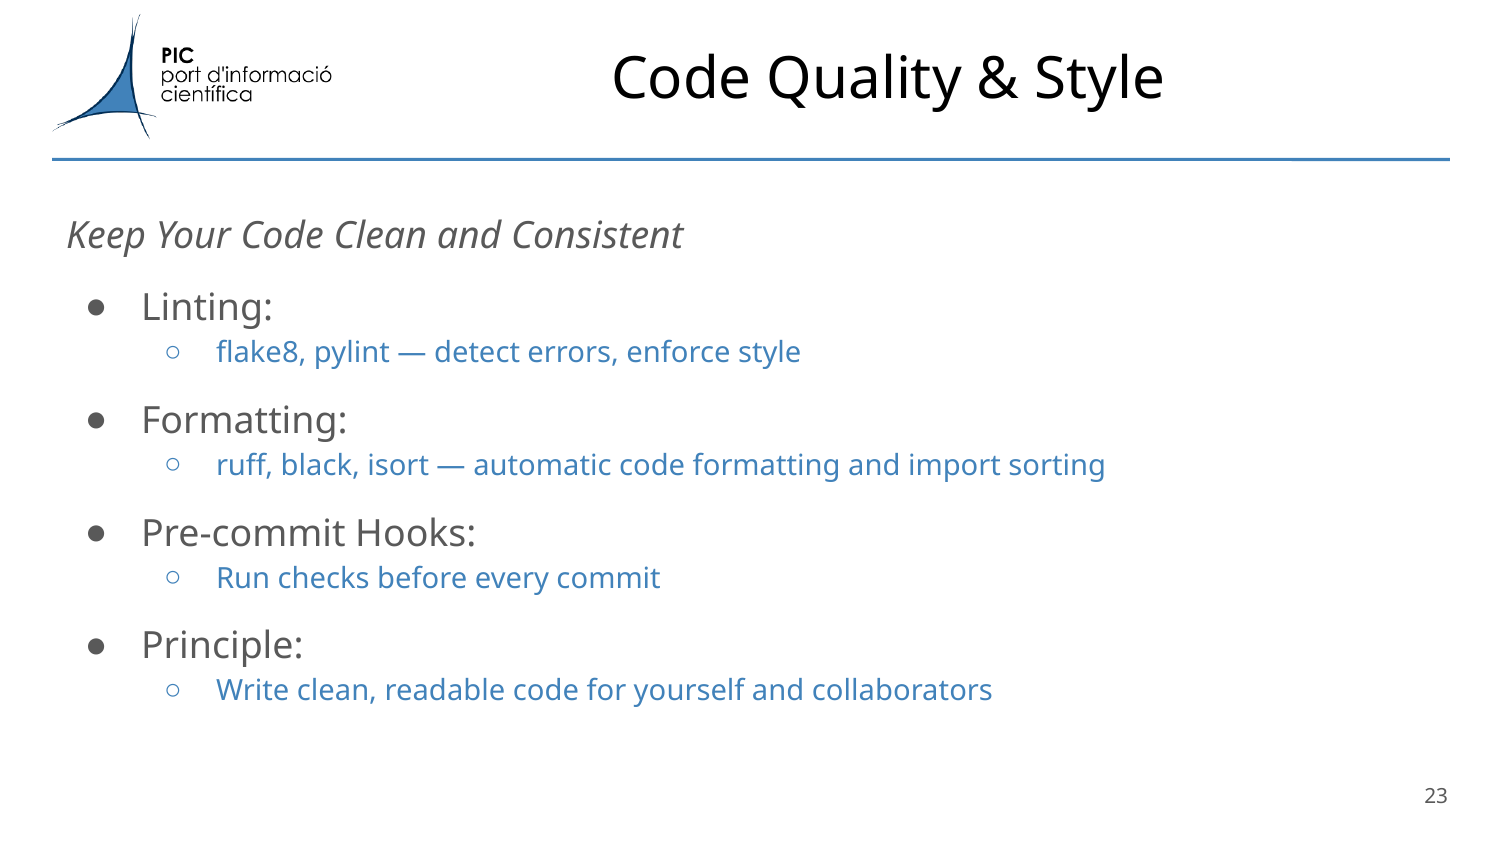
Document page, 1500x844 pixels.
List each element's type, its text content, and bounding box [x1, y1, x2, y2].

title Code Quality & Style [327, 10, 1449, 141]
list Keep Your Code Clean and Consistent Linting: flake8, pylint — detect errors, enforce style Formatting: ruff, black, isort — automatic code formatting and import sorting Pre-commit Hooks: Run checks before every commit Principle: Write clean, readable code for yourself and collaborators [51, 189, 1449, 750]
slide_number 1 [1372, 764, 1463, 830]
picture [50, 10, 327, 141]
